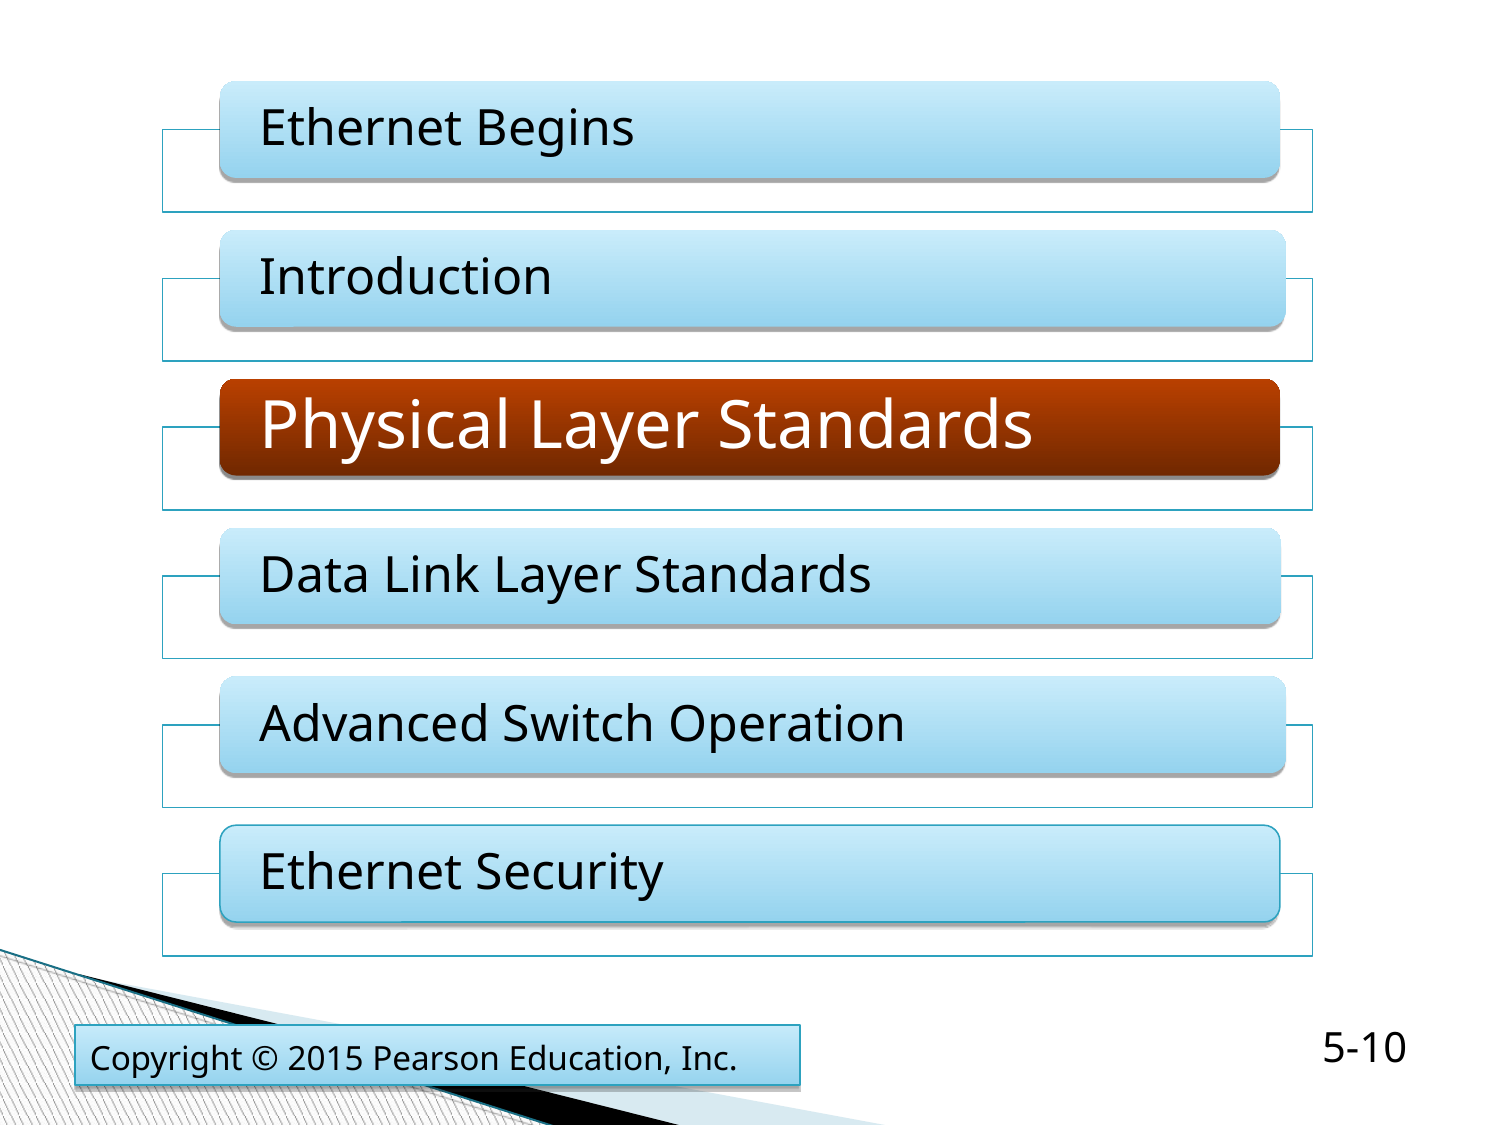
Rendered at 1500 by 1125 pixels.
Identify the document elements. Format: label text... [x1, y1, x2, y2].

text_box [162, 278, 1313, 361]
footer Copyright © 2015 Pearson Education, Inc. [75, 1025, 800, 1085]
text_box [162, 129, 1313, 213]
text_box Advanced Switch Operation [219, 676, 1286, 774]
text_box Ethernet Security [219, 825, 1280, 923]
text_box Data Link Layer Standards [219, 527, 1282, 625]
text_box Physical Layer Standards [219, 378, 1280, 476]
text_box Introduction [219, 229, 1286, 327]
text_box [162, 873, 1313, 957]
picture [0, 952, 543, 1125]
slide_number 5-1 [1262, 1025, 1423, 1085]
text_box Ethernet Begins [219, 81, 1280, 178]
text_box [162, 575, 1313, 659]
text_box [162, 427, 1313, 510]
text_box [162, 724, 1313, 808]
